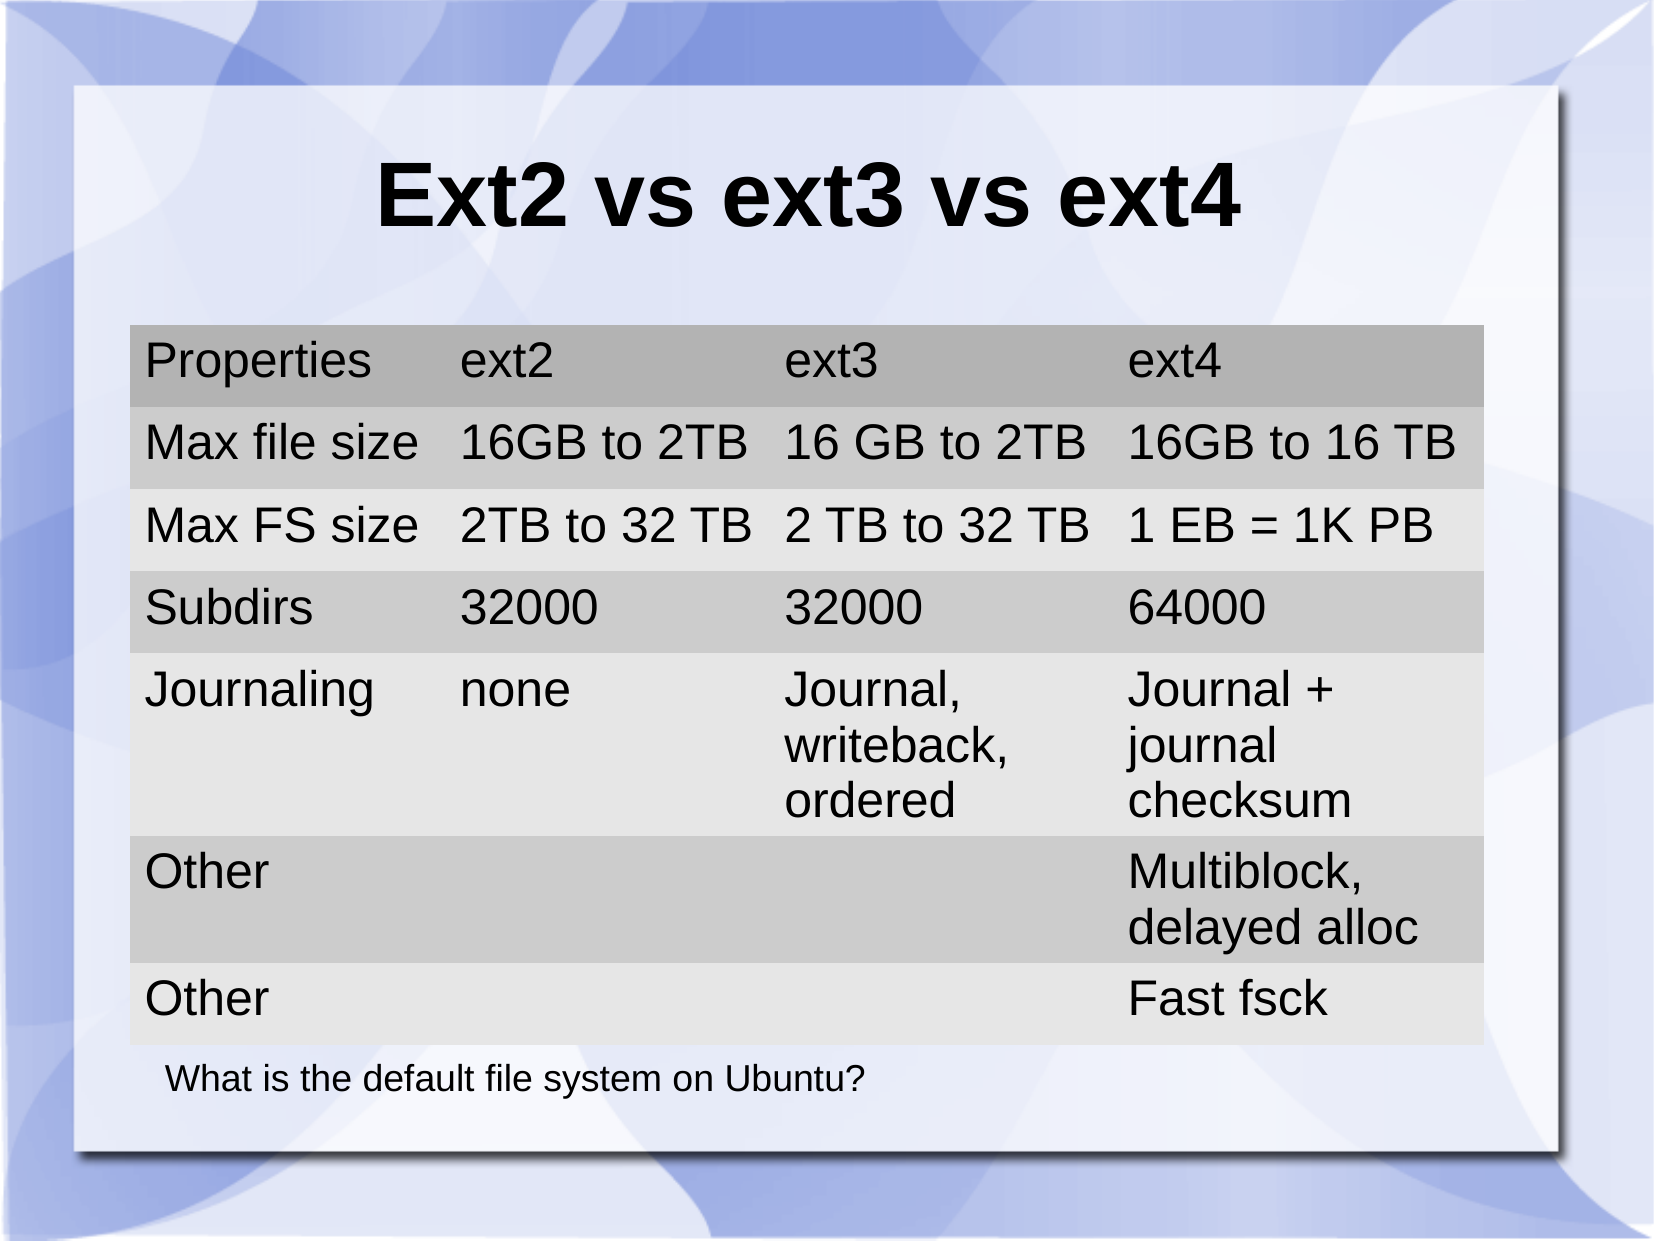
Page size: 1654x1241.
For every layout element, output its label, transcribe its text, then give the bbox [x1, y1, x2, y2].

table_header ext4 [1113, 325, 1484, 407]
table_cell [770, 836, 1113, 963]
table_cell 32000 [445, 571, 770, 653]
table_cell 2TB to 32 TB [445, 489, 770, 571]
table_cell [770, 963, 1113, 1045]
table_cell 64000 [1113, 571, 1484, 653]
table_cell Other [130, 836, 445, 963]
table_cell none [445, 653, 770, 836]
table_cell Max file size [130, 407, 445, 489]
table_cell Fast fsck [1113, 963, 1484, 1045]
table_cell [445, 963, 770, 1045]
table_cell 32000 [770, 571, 1113, 653]
table_cell 1 EB = 1K PB [1113, 489, 1484, 571]
table_cell Multiblock, delayed alloc [1113, 836, 1484, 963]
table_cell Other [130, 963, 445, 1045]
table_cell Subdirs [130, 571, 445, 653]
table_cell [445, 836, 770, 963]
table_cell Journal + journal checksum [1113, 653, 1484, 836]
text_box What is the default file system on Ubuntu? [150, 1050, 1351, 1107]
table_header ext2 [445, 325, 770, 407]
table_cell 2 TB to 32 TB [770, 489, 1113, 571]
table_cell 16 GB to 2TB [770, 407, 1113, 489]
table_cell Journaling [130, 653, 445, 836]
table_header ext3 [770, 325, 1113, 407]
table_cell Max FS size [130, 489, 445, 571]
table_cell 16GB to 16 TB [1113, 407, 1484, 489]
picture [0, 0, 1654, 1241]
table_header Properties [130, 325, 445, 407]
table_cell 16GB to 2TB [445, 407, 770, 489]
table_cell Journal, writeback, ordered [770, 653, 1113, 836]
title Ext2 vs ext3 vs ext4 [82, 90, 1536, 298]
